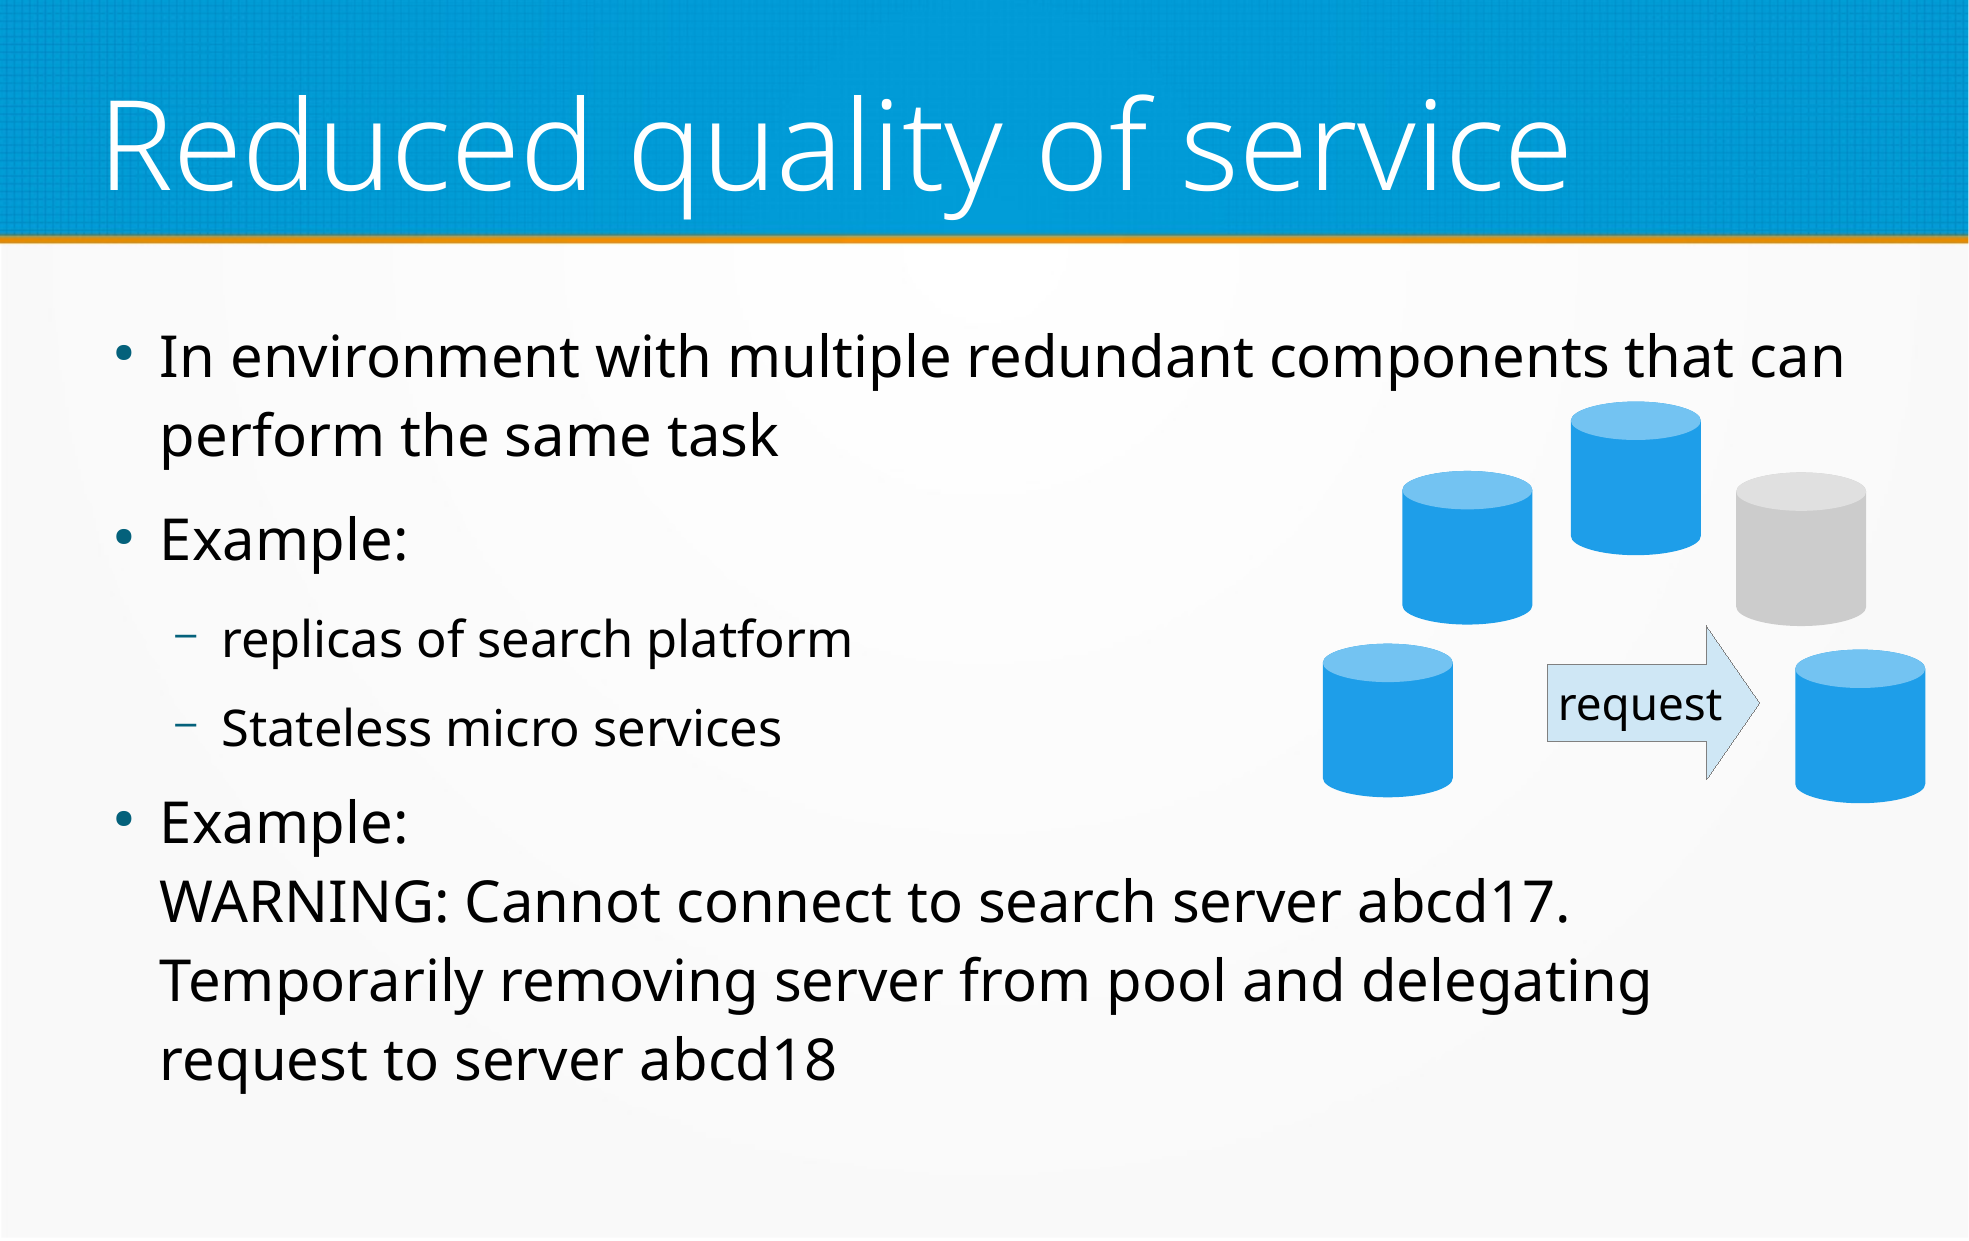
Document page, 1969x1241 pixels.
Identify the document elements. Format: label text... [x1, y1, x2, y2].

text_box [1402, 492, 1533, 625]
text_box [1795, 670, 1926, 804]
text_box [1570, 422, 1701, 556]
text_box [1322, 664, 1453, 798]
text_box [1736, 493, 1867, 627]
list In environment with multiple redundant components that can perform the same task Example: replicas of search platform Stateless micro services Example: WARNING: Cannot connect to search server abcd17. Temporarily removing server from pool and delegating request to server abcd18 [98, 315, 1867, 1099]
picture [0, 233, 1969, 1241]
text_box request [1547, 625, 1760, 780]
title Reduced quality of service [98, 19, 1870, 227]
